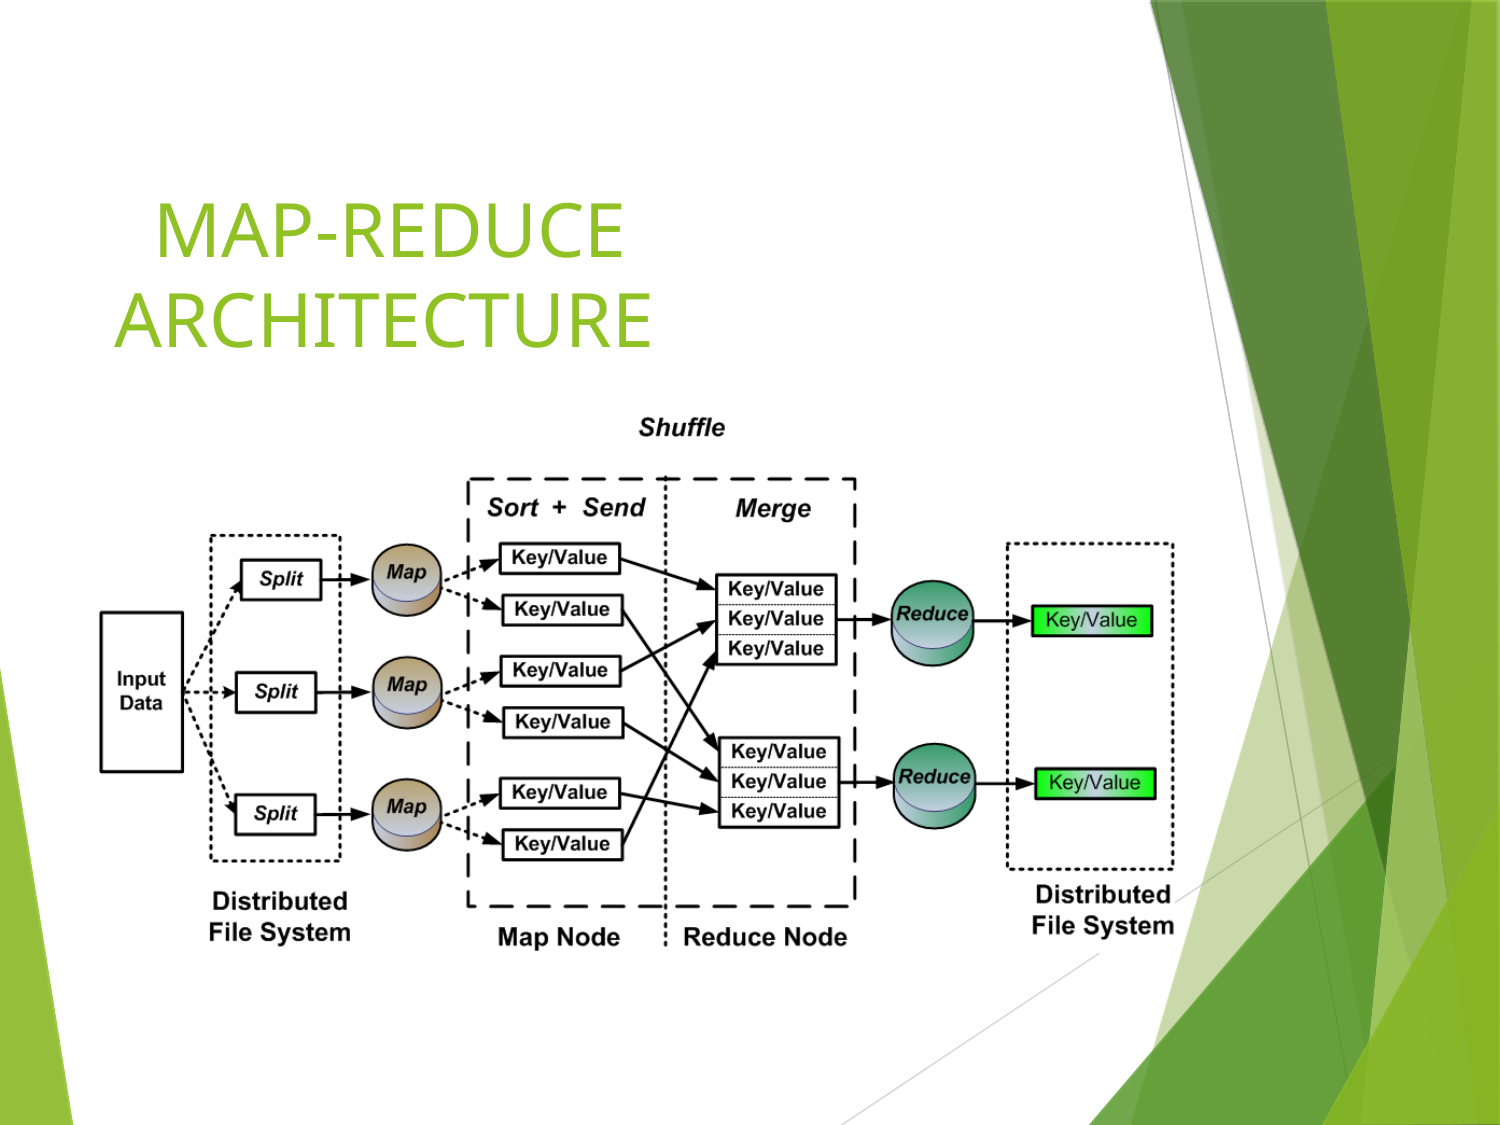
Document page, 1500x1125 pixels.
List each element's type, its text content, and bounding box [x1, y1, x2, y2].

title MAP-REDUCE ARCHITECTURE [99, 174, 1142, 317]
picture [99, 409, 1175, 953]
